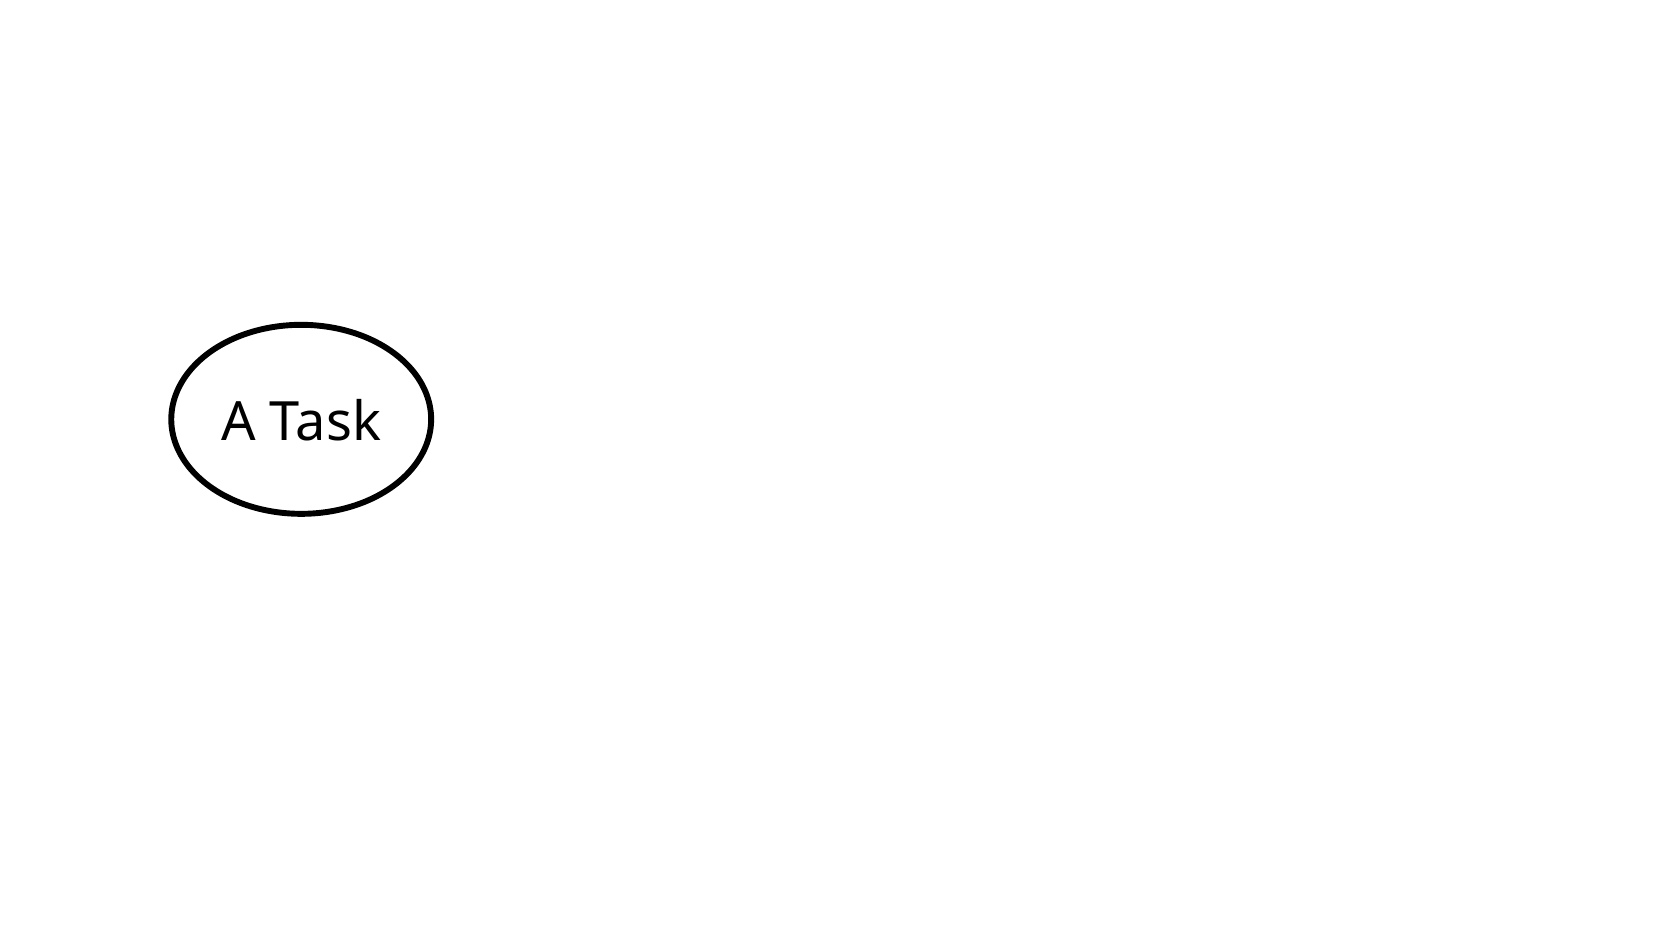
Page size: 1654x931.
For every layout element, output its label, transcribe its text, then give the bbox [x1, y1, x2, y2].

text_box A Task [171, 324, 432, 514]
